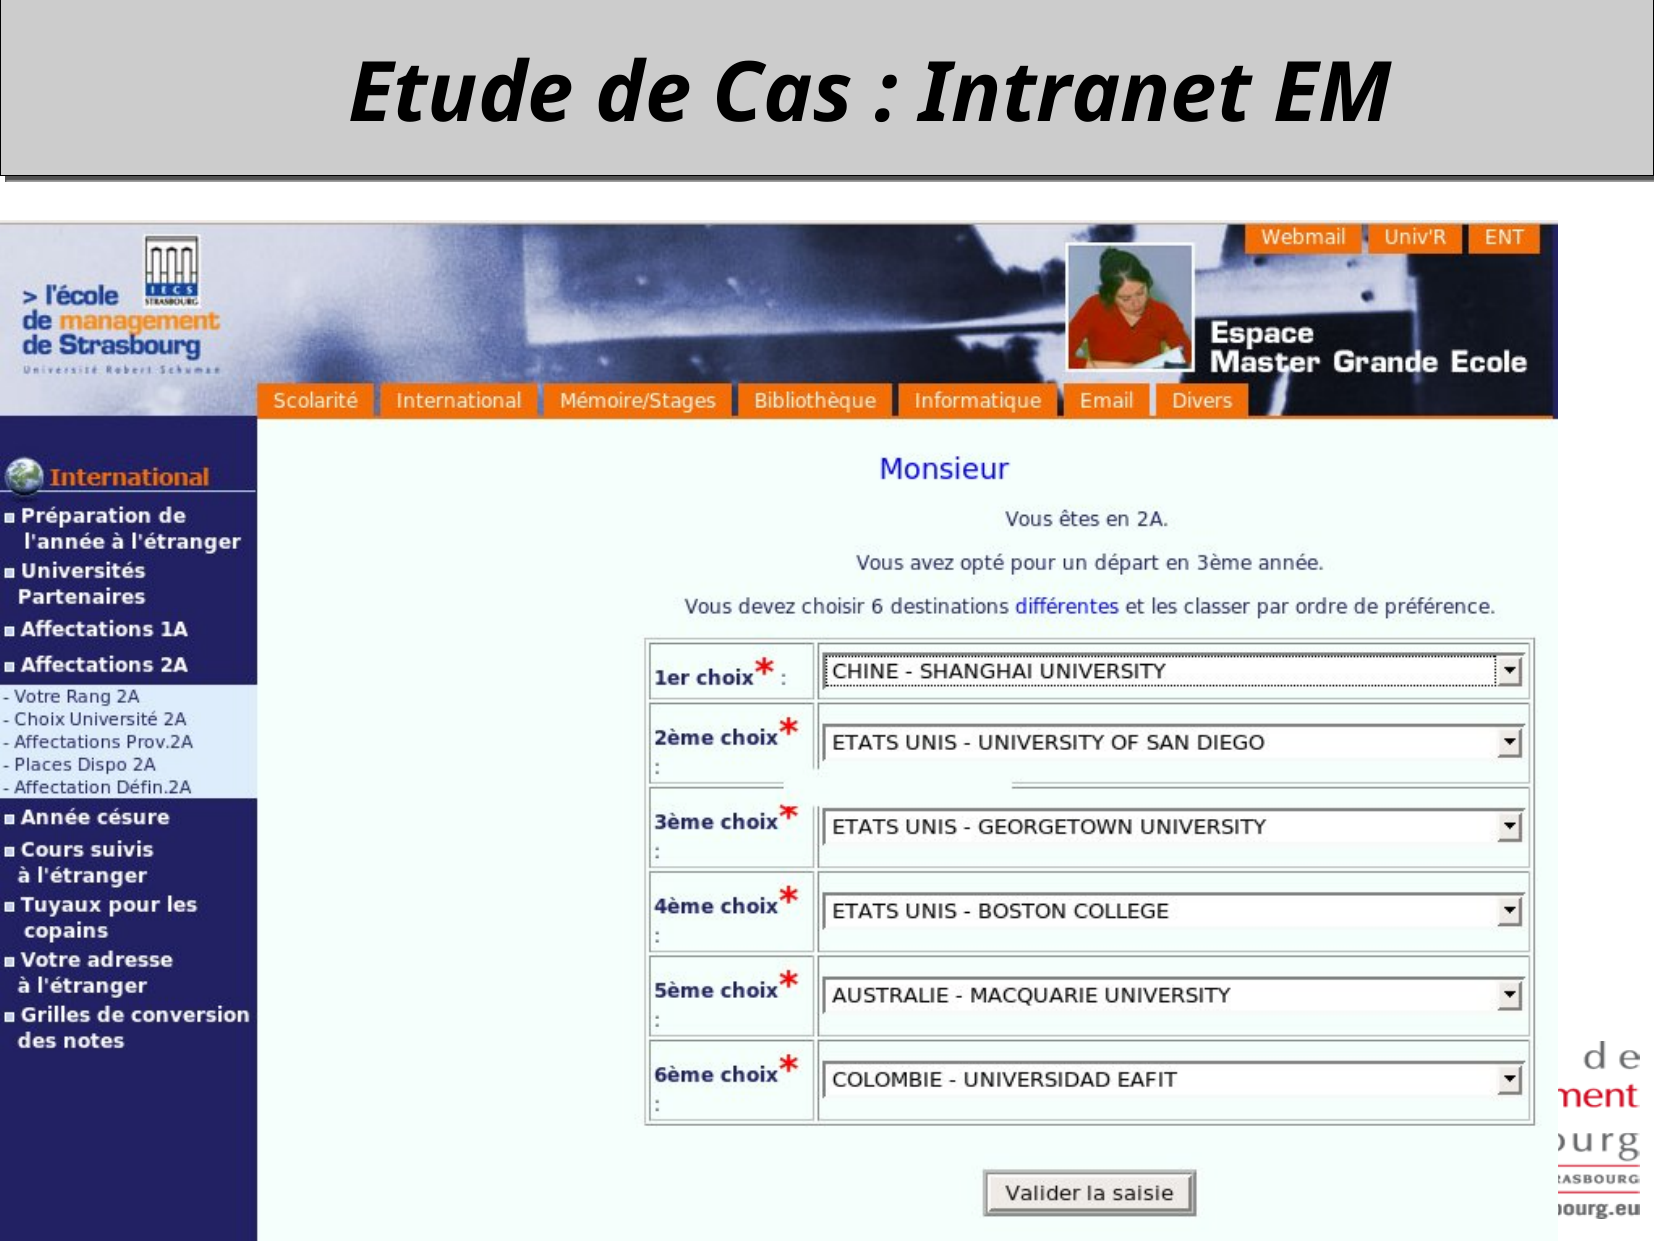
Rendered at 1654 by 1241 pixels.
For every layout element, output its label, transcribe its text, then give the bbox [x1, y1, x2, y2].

title Etude de Cas : Intranet EM [164, 0, 1577, 178]
picture [0, 220, 1640, 1241]
